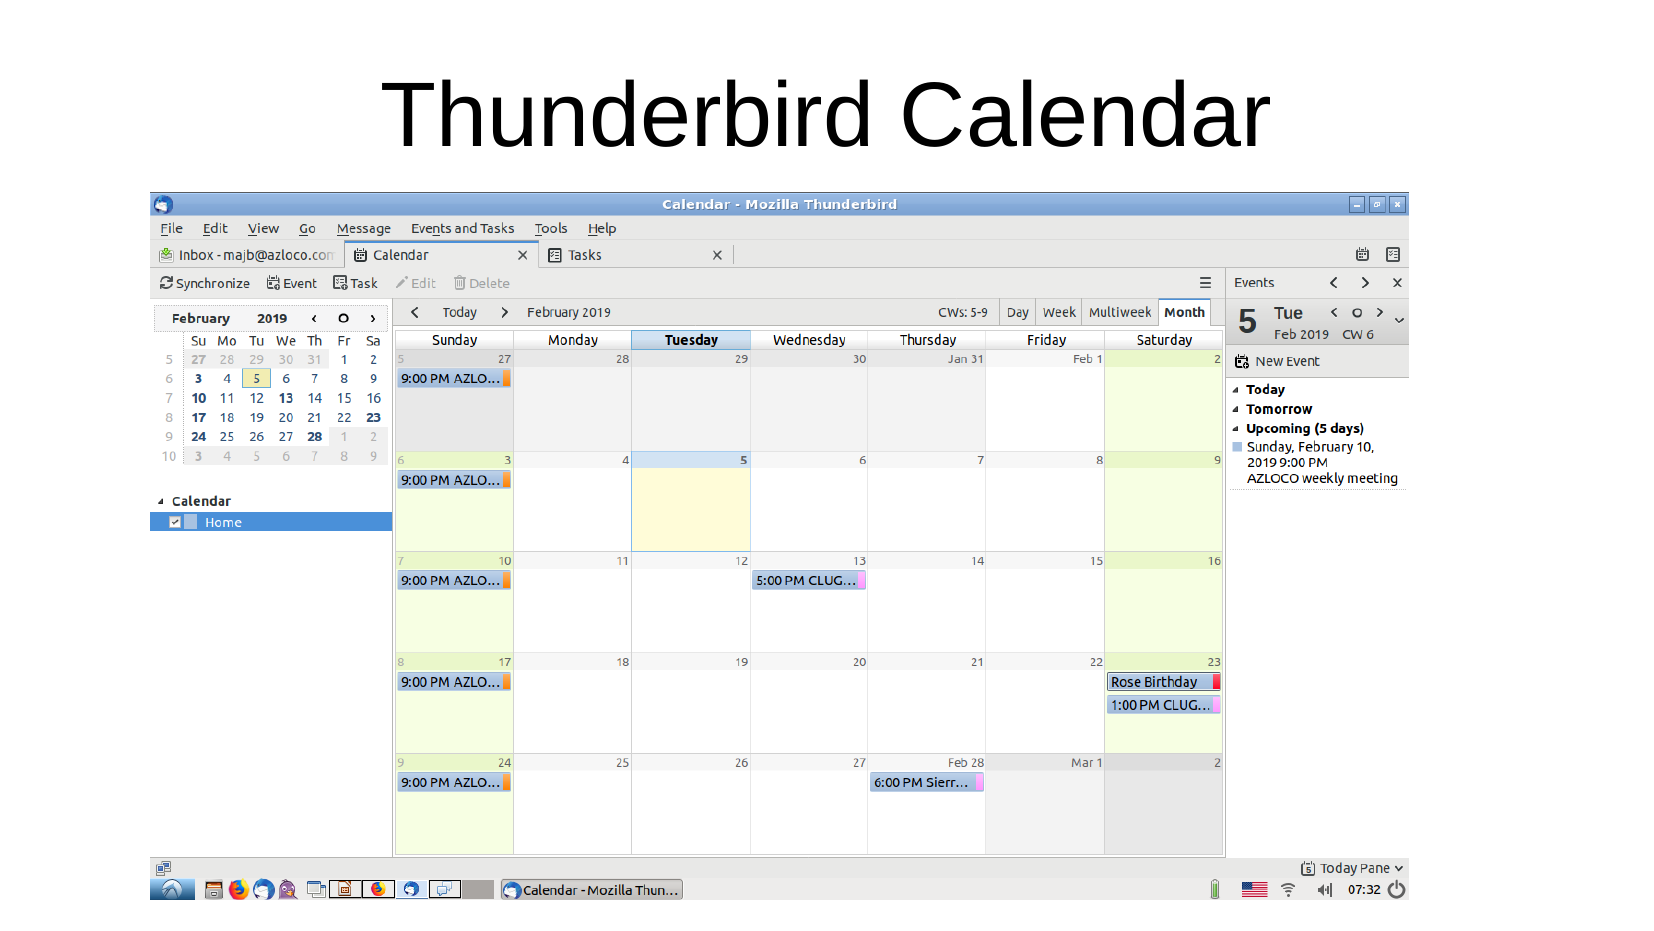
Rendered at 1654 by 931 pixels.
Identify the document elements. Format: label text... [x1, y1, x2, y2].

picture [150, 192, 1409, 901]
title Thunderbird Calendar [82, 37, 1571, 193]
